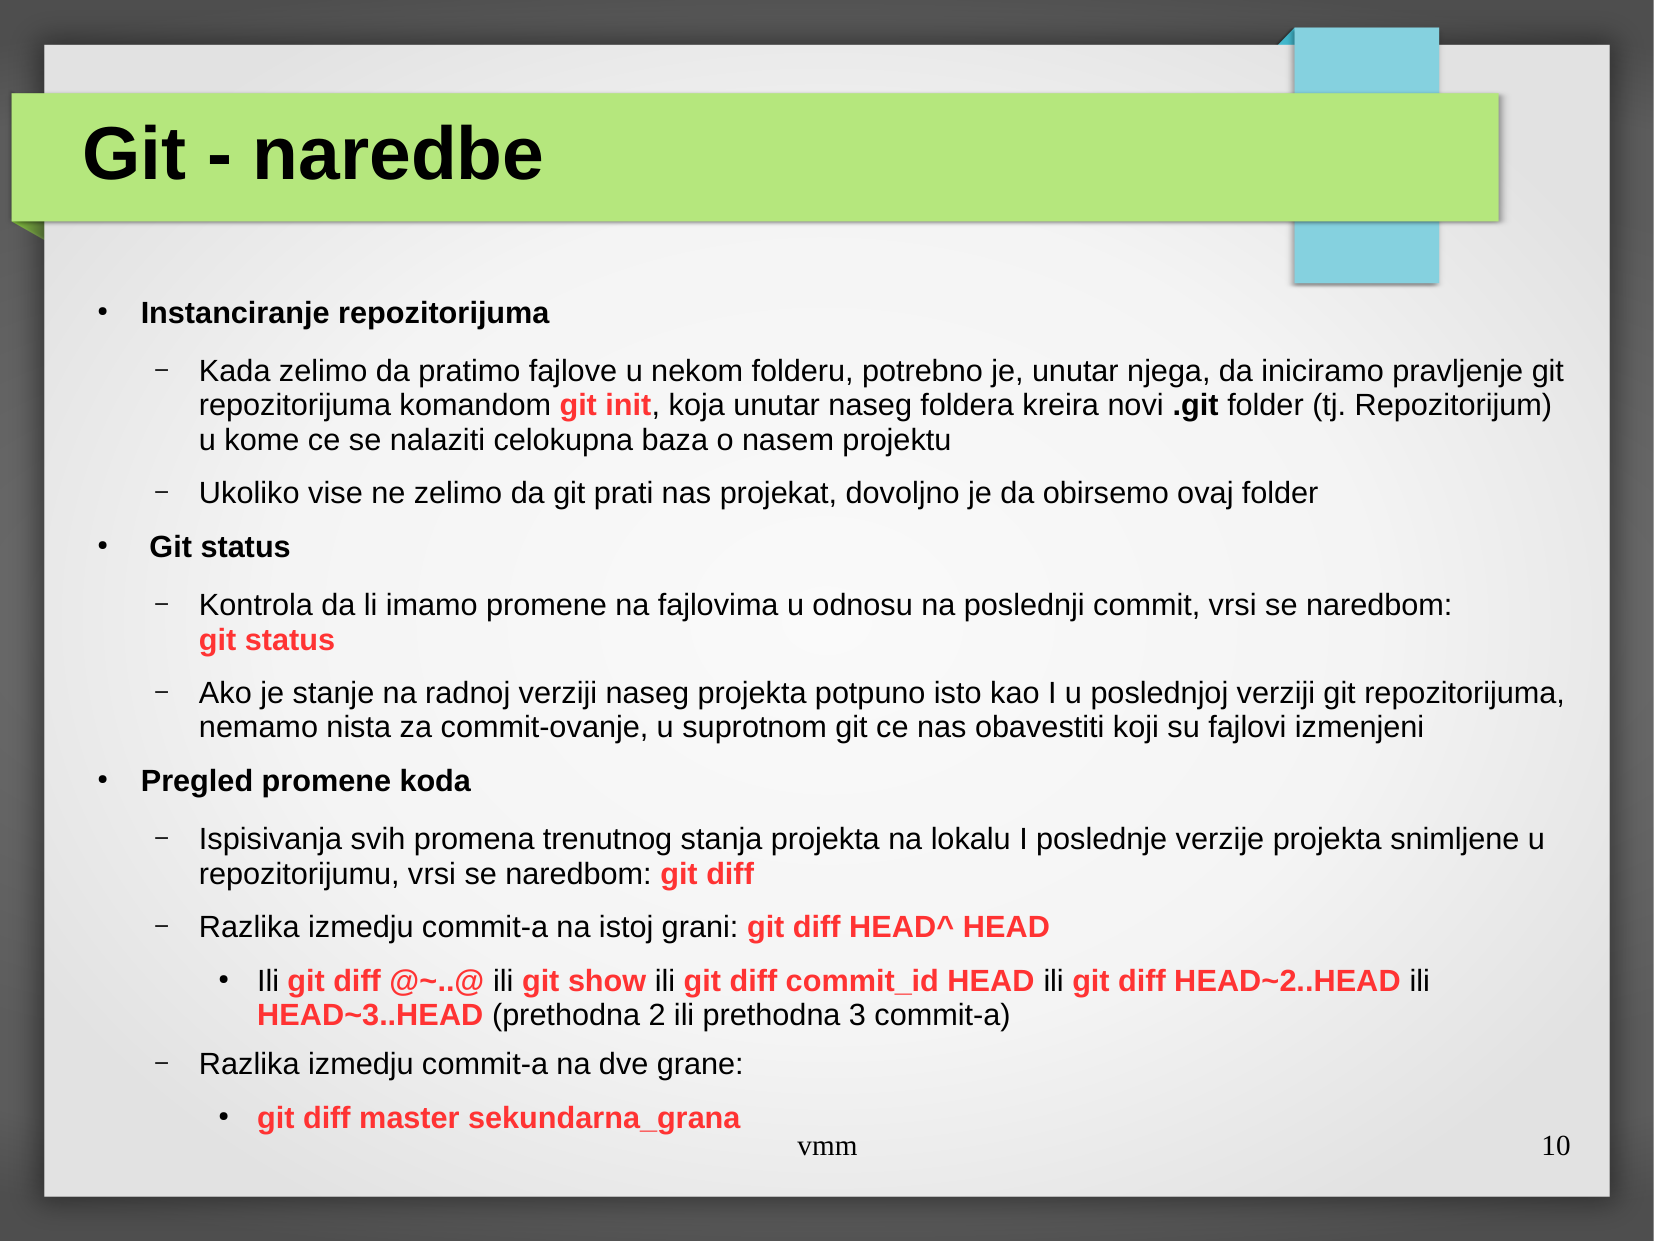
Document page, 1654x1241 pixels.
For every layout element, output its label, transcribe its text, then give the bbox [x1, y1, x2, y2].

list Instanciranje repozitorijuma Kada zelimo da pratimo fajlove u nekom folderu, potrebno je, unutar njega, da iniciramo pravljenje git repozitorijuma komandom git init, koja unutar naseg foldera kreira novi .git folder (tj. Repozitorijum) u kome ce se nalaziti celokupna baza o nasem projektu Ukoliko vise ne zelimo da git prati nas projekat, dovoljno je da obirsemo ovaj folder Git status Kontrola da li imamo promene na fajlovima u odnosu na poslednji commit, vrsi se naredbom: git status Ako je stanje na radnoj verziji naseg projekta potpuno isto kao I u poslednjoj verziji git repozitorijuma, nemamo nista za commit-ovanje, u suprotnom git ce nas obavestiti koji su fajlovi izmenjeni Pregled promene koda Ispisivanja svih promena trenutnog stanja projekta na lokalu I poslednje verzije projekta snimljene u repozitorijumu, vrsi se naredbom: git diff Razlika izmedju commit-a na istoj grani: git diff HEAD^ HEAD Ili git diff @~..@ ili git show ili git diff commit_id HEAD ili git diff HEAD~2..HEAD ili HEAD~3..HEAD (prethodna 2 ili prethodna 3 commit-a) Razlika izmedju commit-a na dve grane: git diff master sekundarna_grana [82, 295, 1571, 1141]
title Git - naredbe [82, 94, 1264, 213]
picture [0, 0, 1654, 1241]
